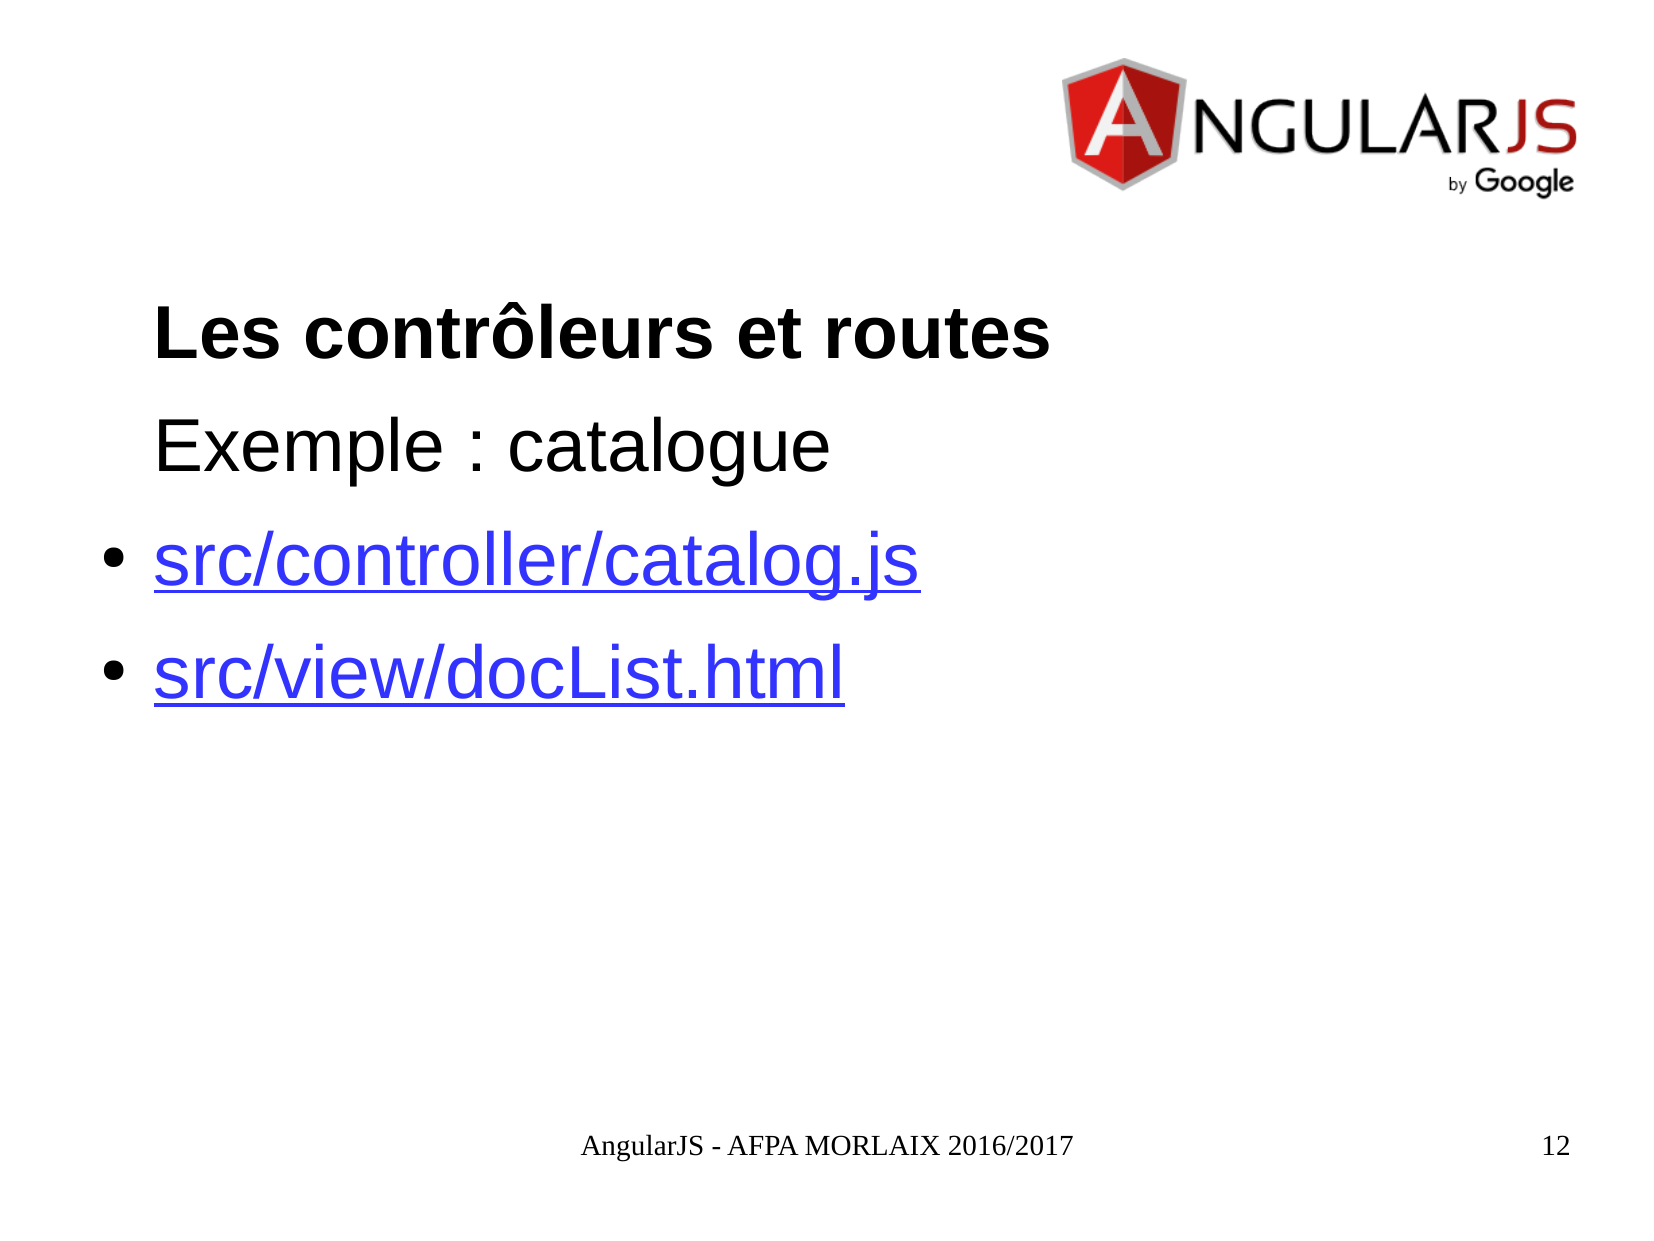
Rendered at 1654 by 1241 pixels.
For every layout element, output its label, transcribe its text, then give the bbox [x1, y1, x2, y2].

picture [1062, 58, 1578, 205]
list Les contrôleurs et routes Exemple : catalogue src/controller/catalog.js src/view/docList.html [82, 290, 1571, 1010]
